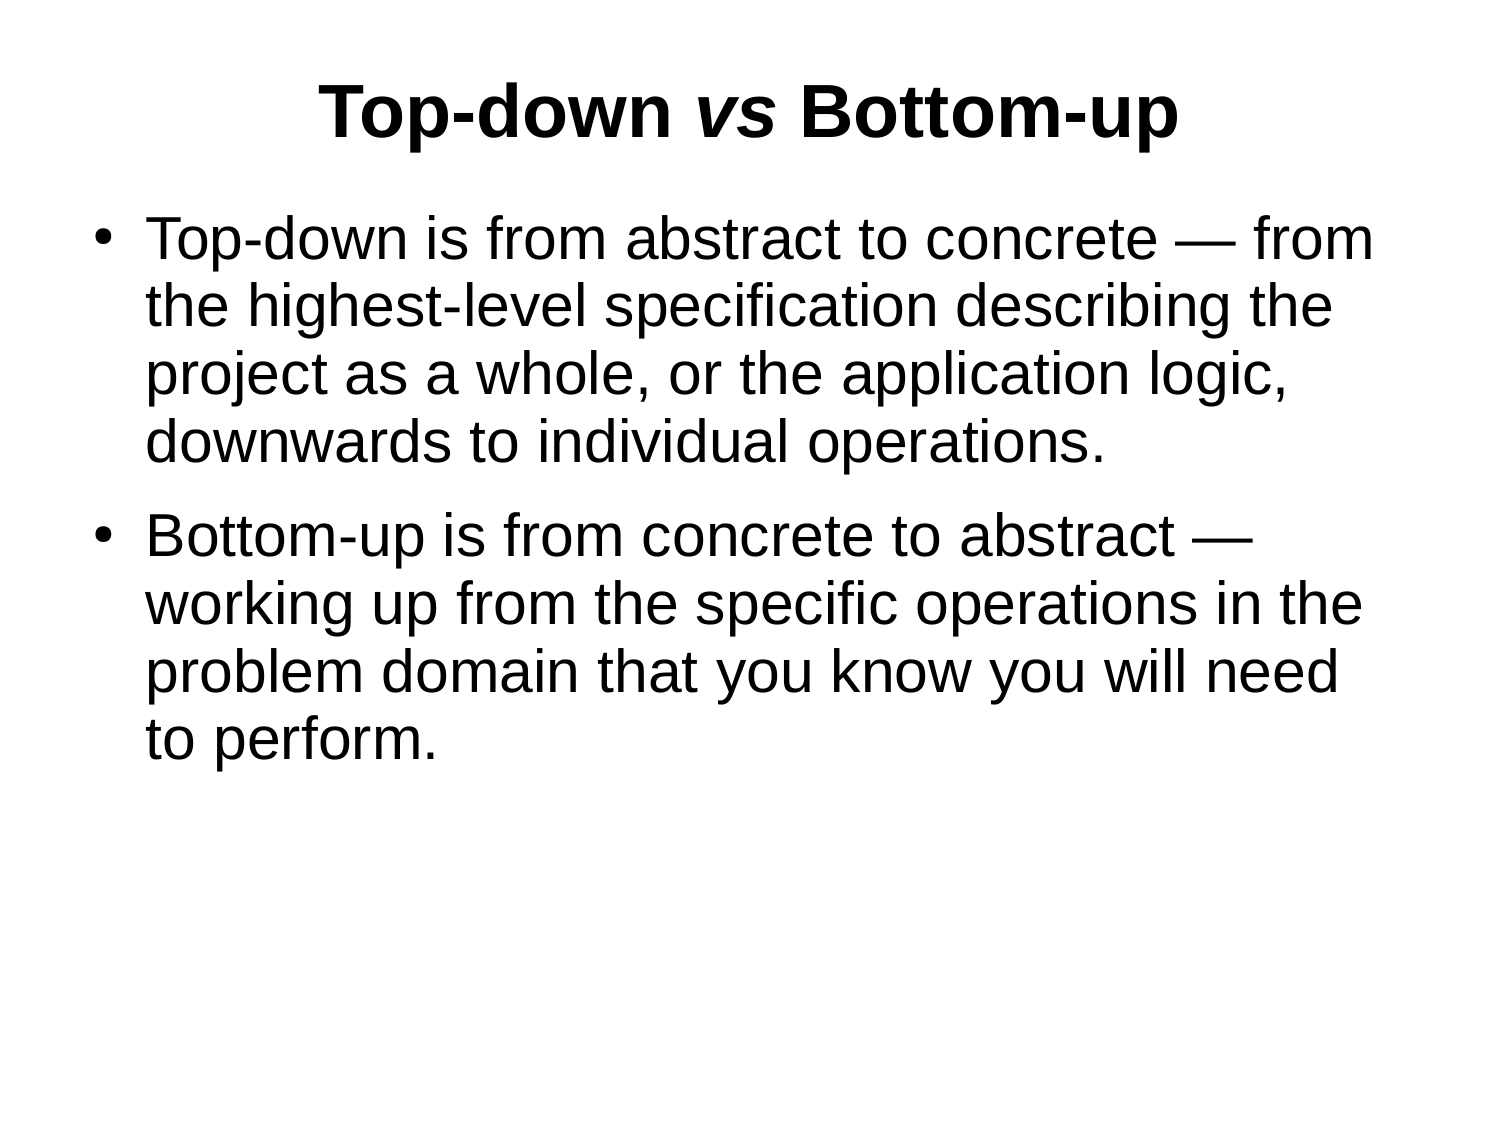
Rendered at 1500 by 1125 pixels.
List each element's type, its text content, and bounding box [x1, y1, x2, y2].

title Top-down vs Bottom-up [75, 44, 1425, 177]
list Top-down is from abstract to concrete — from the highest-level specification describing the project as a whole, or the application logic, downwards to individual operations. Bottom-up is from concrete to abstract — working up from the specific operations in the problem domain that you know you will need to perform. [75, 204, 1395, 1075]
